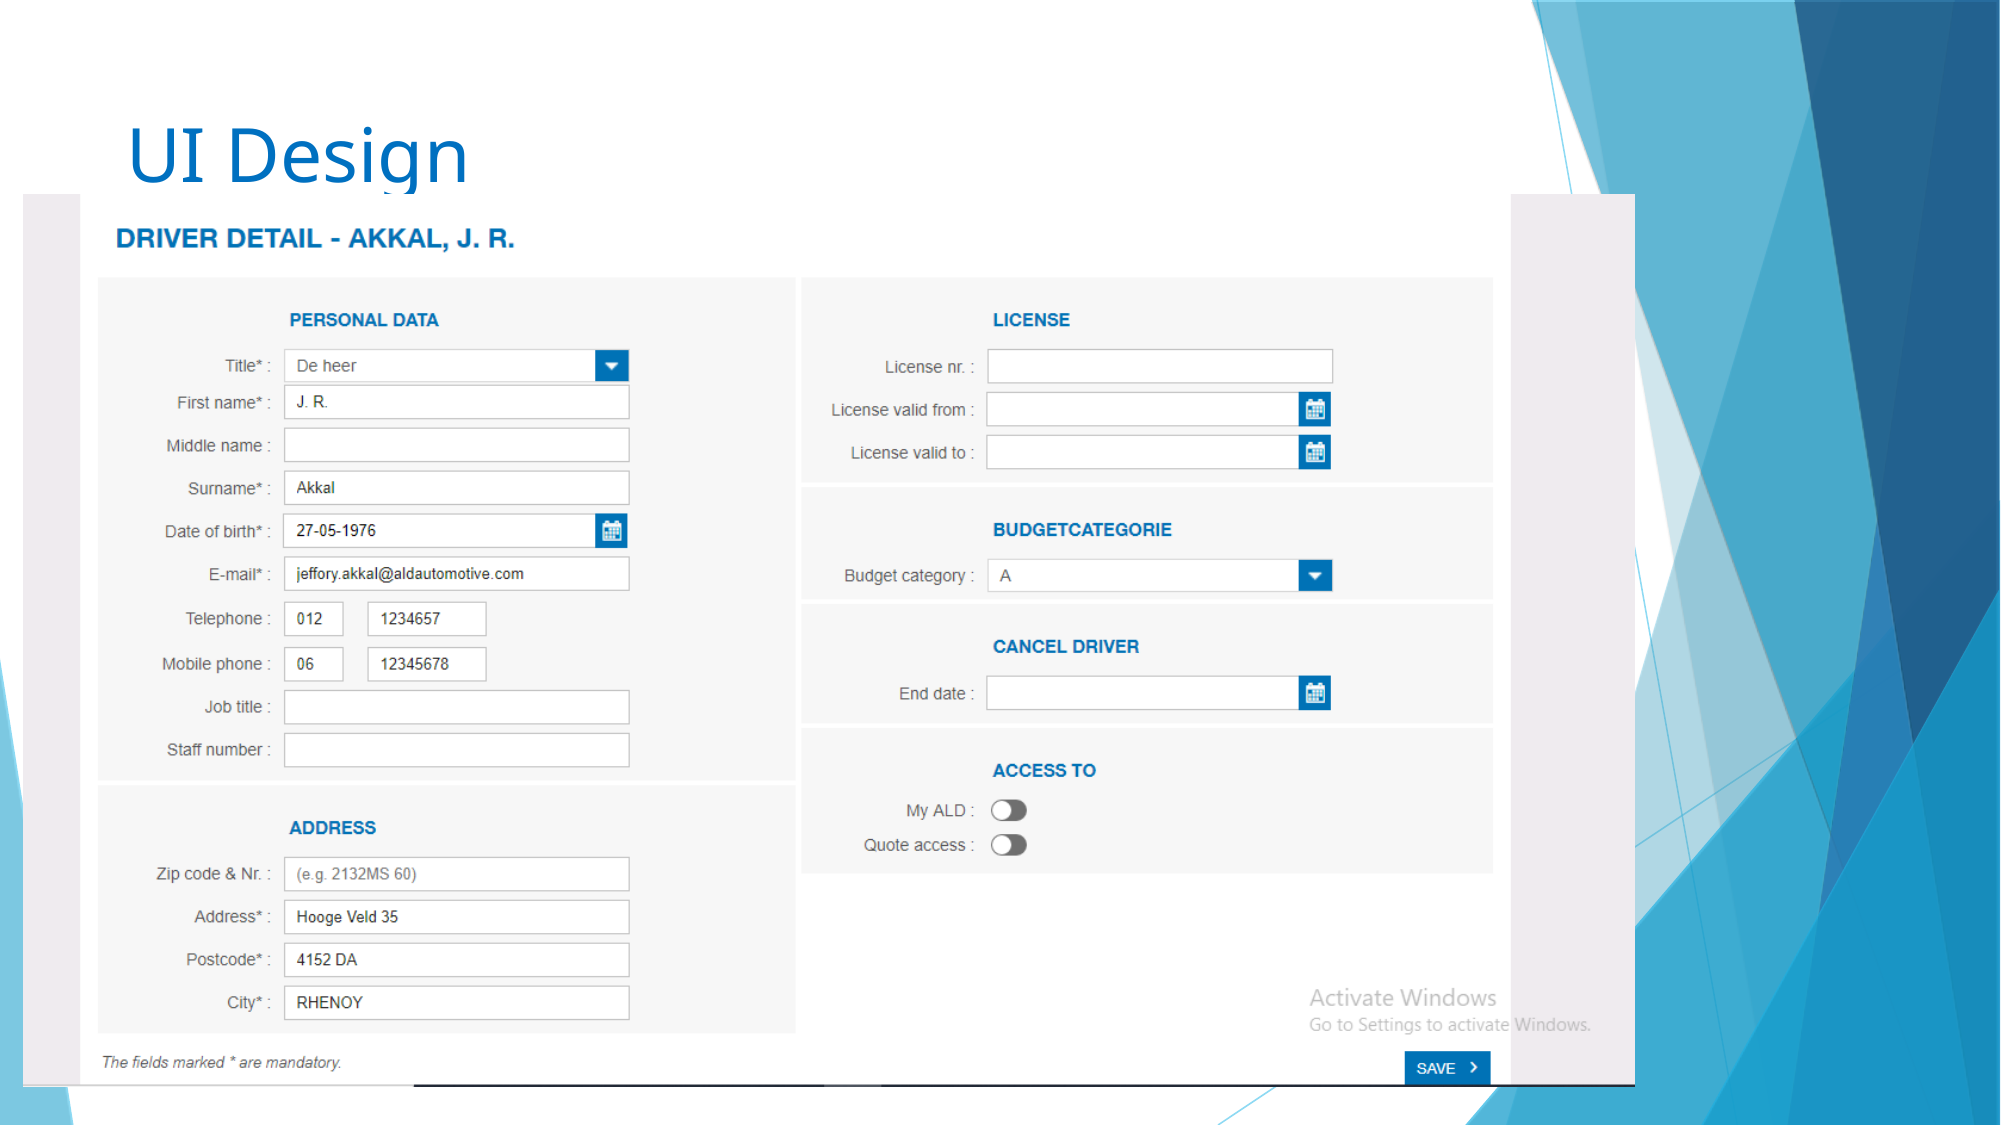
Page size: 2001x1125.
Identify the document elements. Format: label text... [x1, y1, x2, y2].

picture [23, 194, 1635, 1087]
title UI Design [111, 99, 1522, 194]
